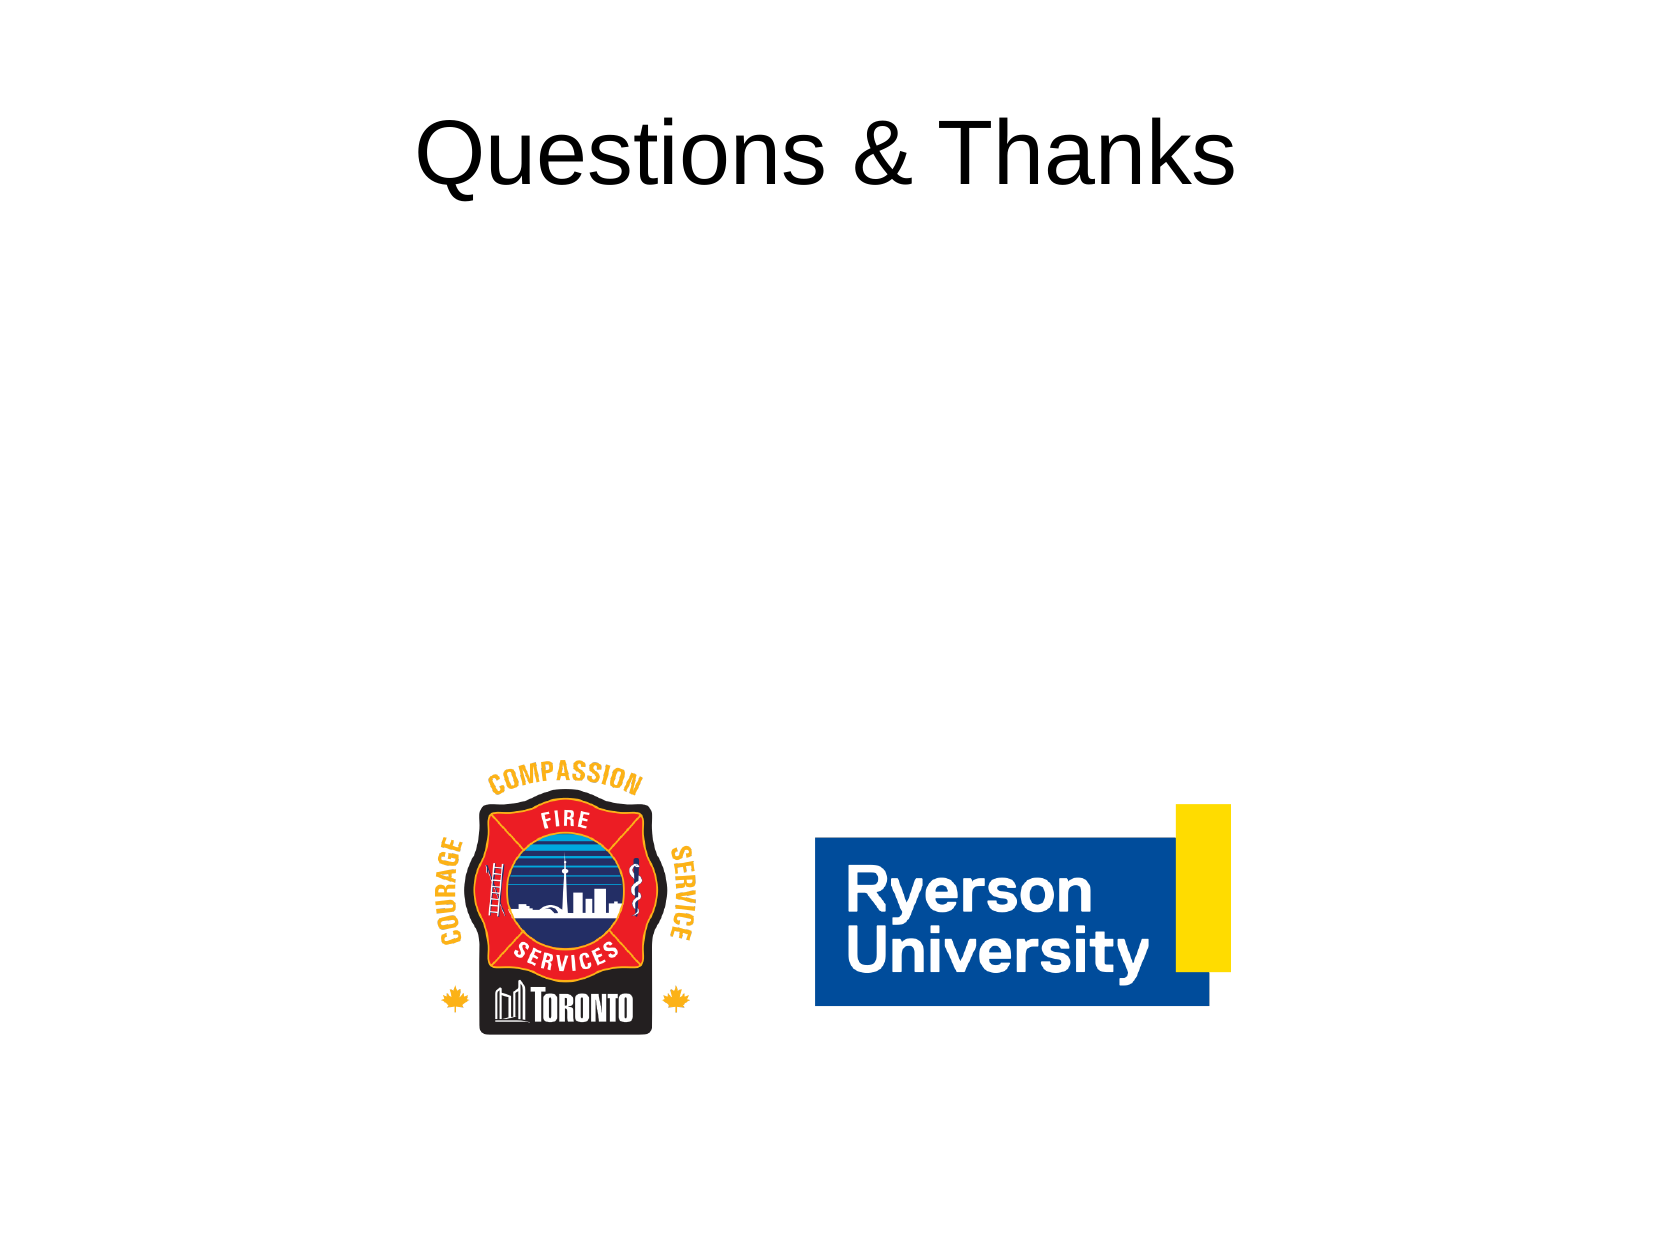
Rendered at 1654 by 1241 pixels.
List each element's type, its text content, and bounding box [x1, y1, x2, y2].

title Questions & Thanks [82, 49, 1571, 257]
picture [759, 748, 1285, 1061]
picture [435, 760, 696, 1036]
